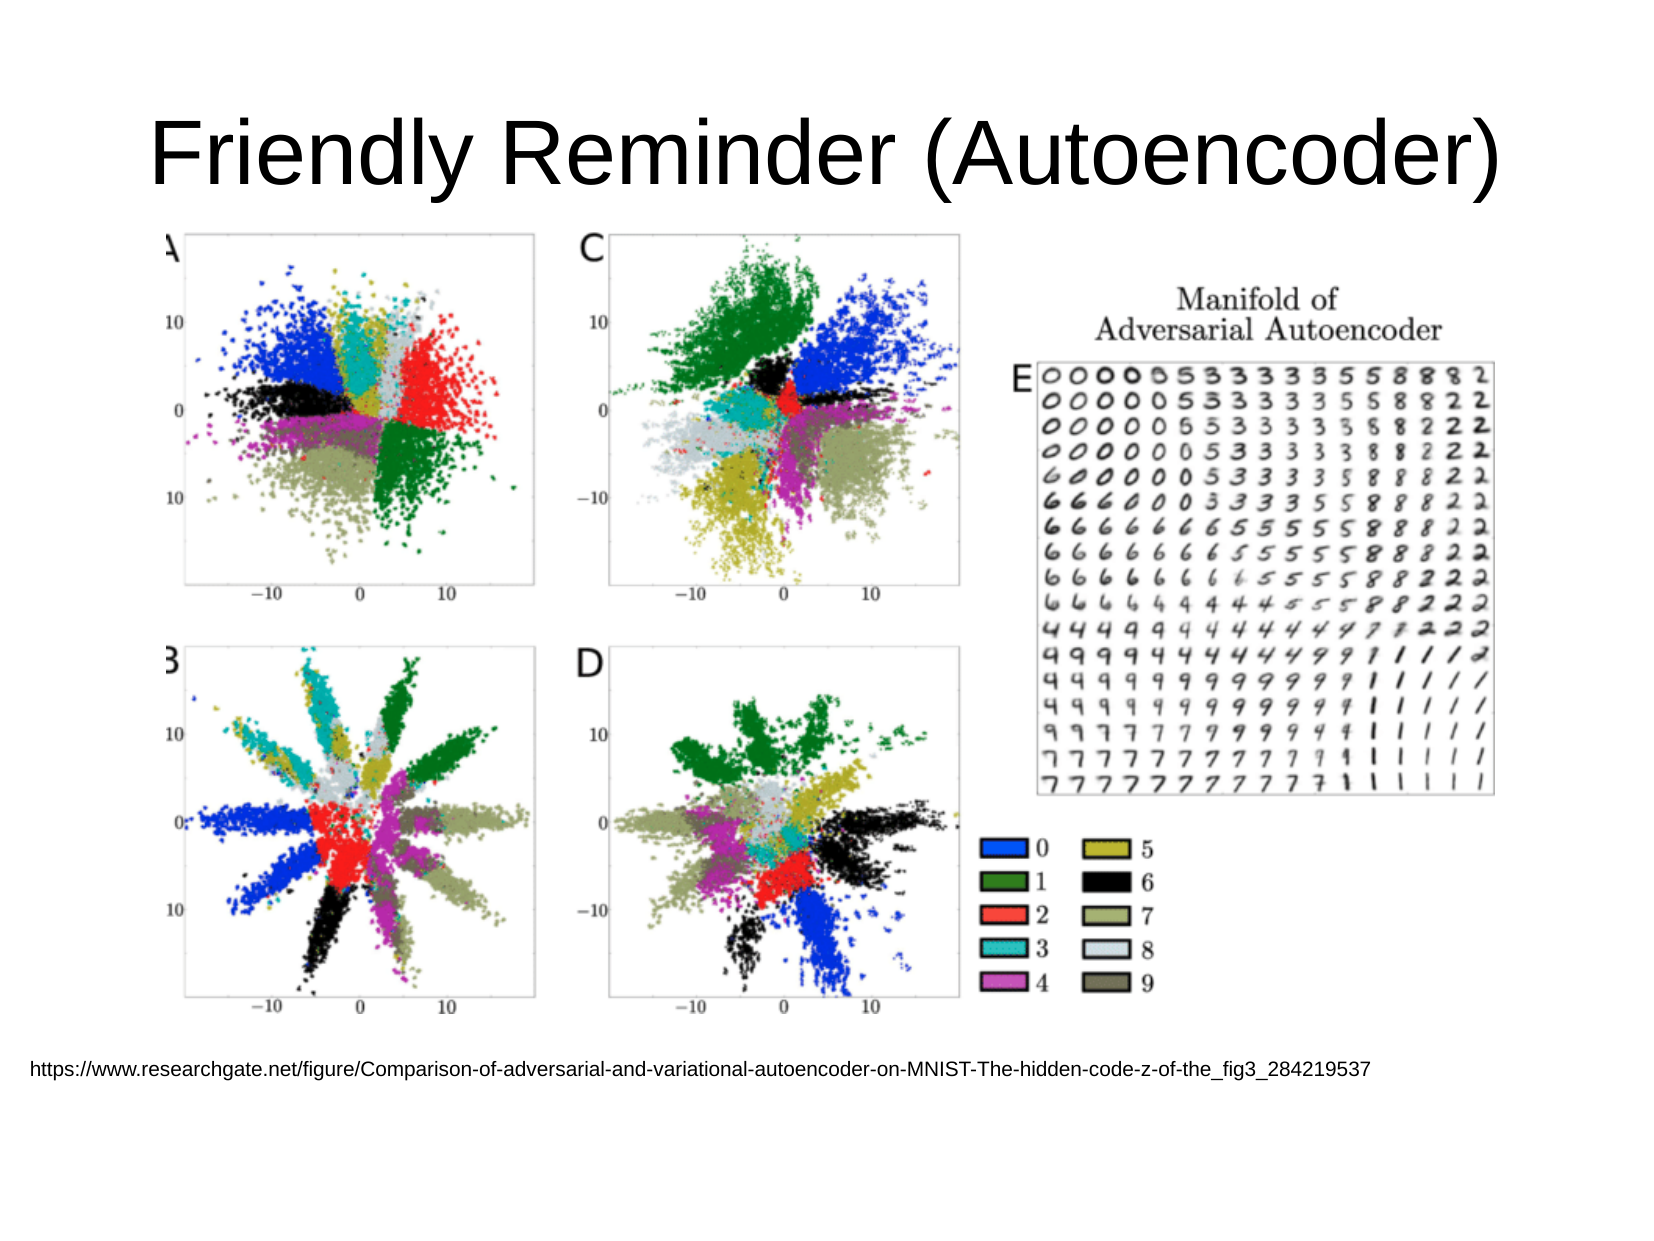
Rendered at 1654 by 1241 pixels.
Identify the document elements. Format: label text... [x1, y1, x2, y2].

title Friendly Reminder (Autoencoder) [82, 49, 1571, 257]
text_box https://www.researchgate.net/figure/Comparison-of-adversarial-and-variational-autoencoder-on-MNIST-The-hidden-code-z-of-the_fig3_284219537 [15, 1050, 1654, 1231]
picture [166, 231, 1495, 1014]
